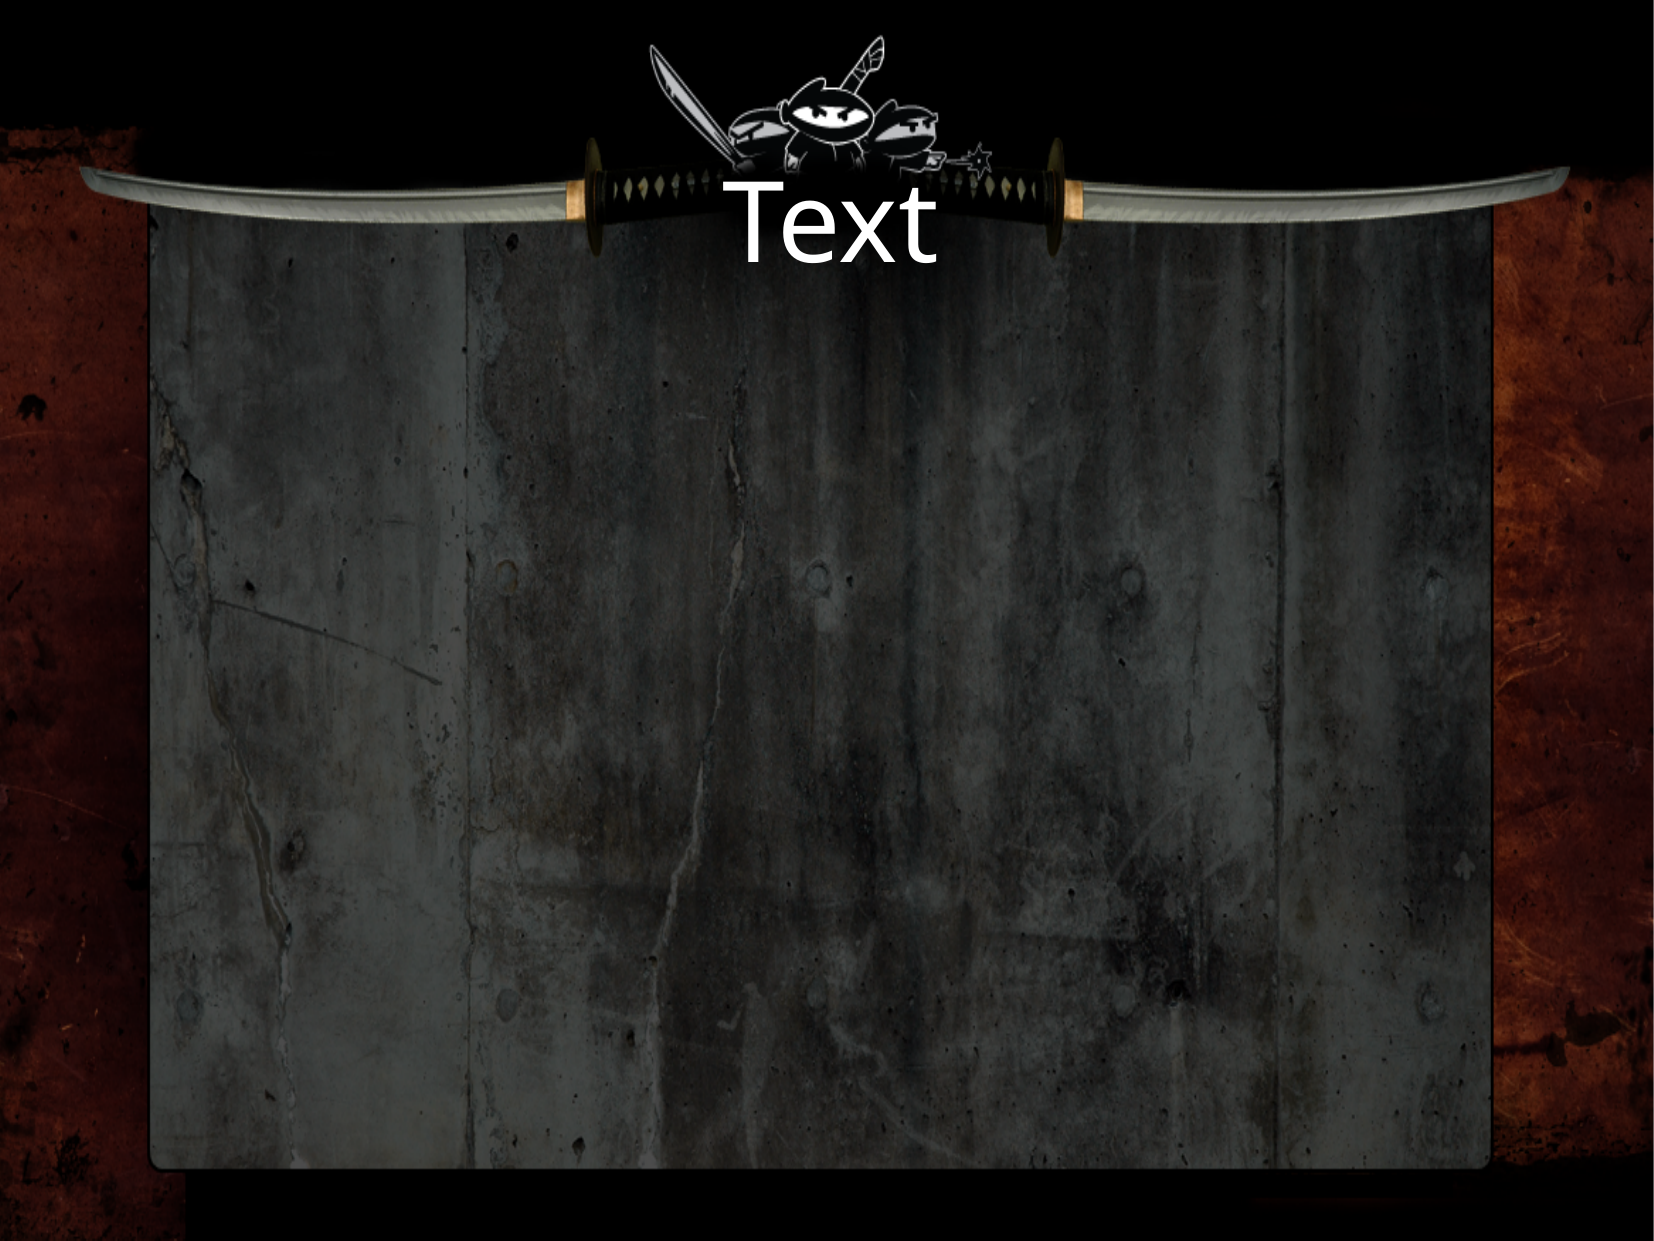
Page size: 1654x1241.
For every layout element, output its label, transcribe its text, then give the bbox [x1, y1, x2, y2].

title Text [86, 154, 1576, 284]
picture [0, 0, 1654, 1241]
